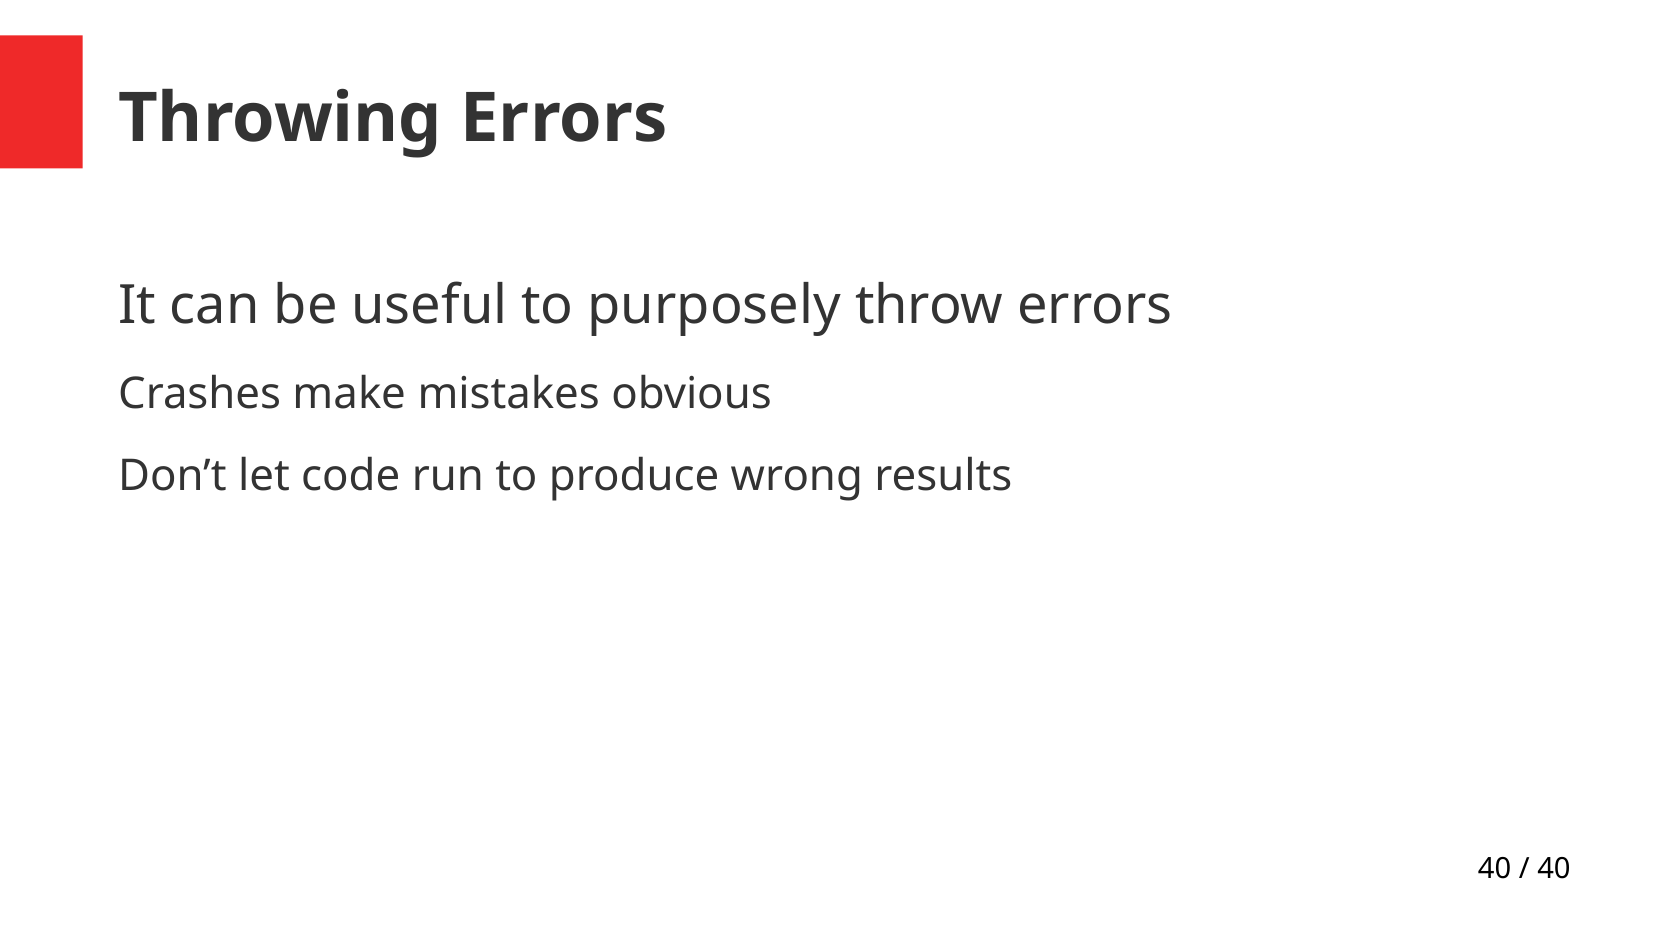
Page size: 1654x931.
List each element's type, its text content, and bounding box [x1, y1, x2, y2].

list It can be useful to purposely throw errors Crashes make mistakes obvious Don’t let code run to produce wrong results [118, 265, 1536, 806]
title Throwing Errors [118, 37, 1571, 193]
